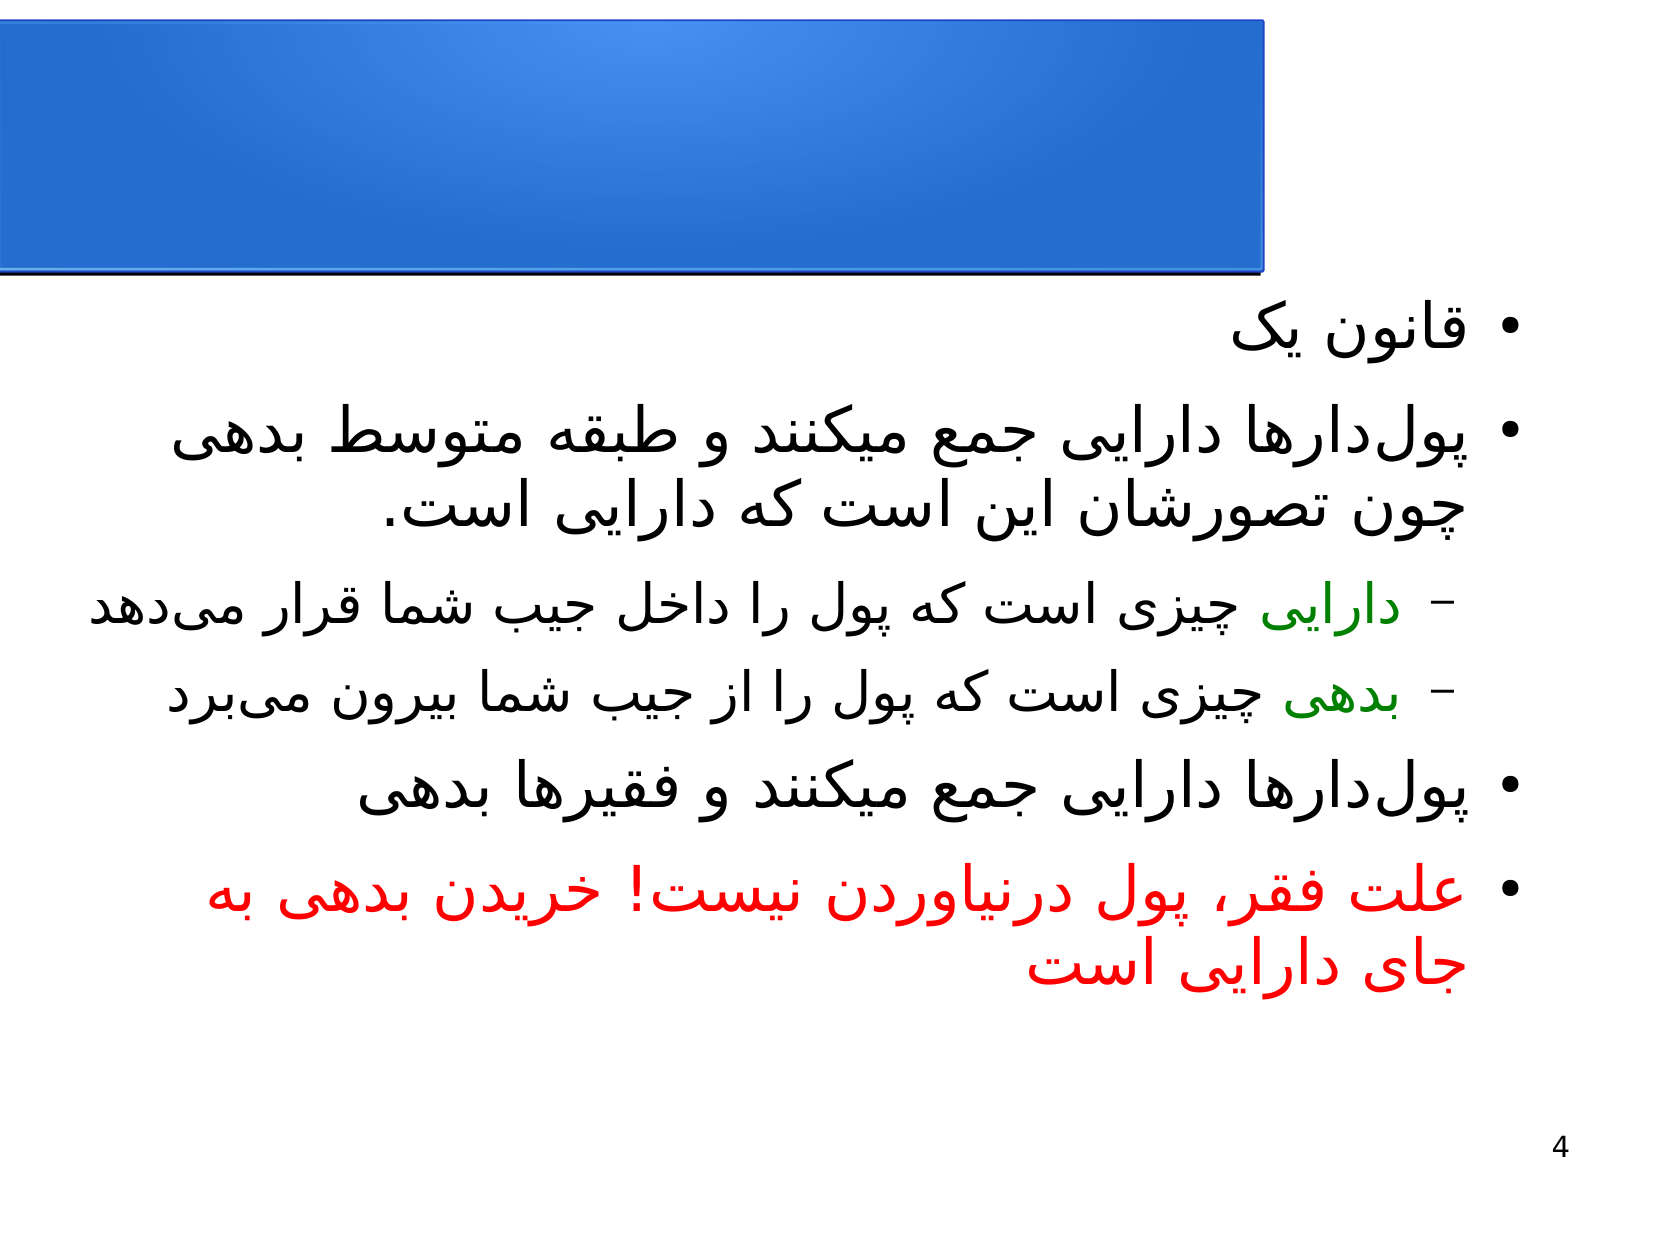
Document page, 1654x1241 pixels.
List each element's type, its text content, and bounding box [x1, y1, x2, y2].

list قانون یک پول‌دارها دارایی جمع میکنند و طبقه متوسط بدهی چون تصورشان این است که دارایی است. دارایی چیزی است که پول را داخل جیب شما قرار می‌دهد بدهی چیزی است که پول را از جیب شما بیرون می‌برد پول‌دارها دارایی جمع میکنند و فقیرها بدهی علت فقر، پول درنیاوردن نیست! خریدن بدهی به جای دارایی است [82, 290, 1538, 1010]
